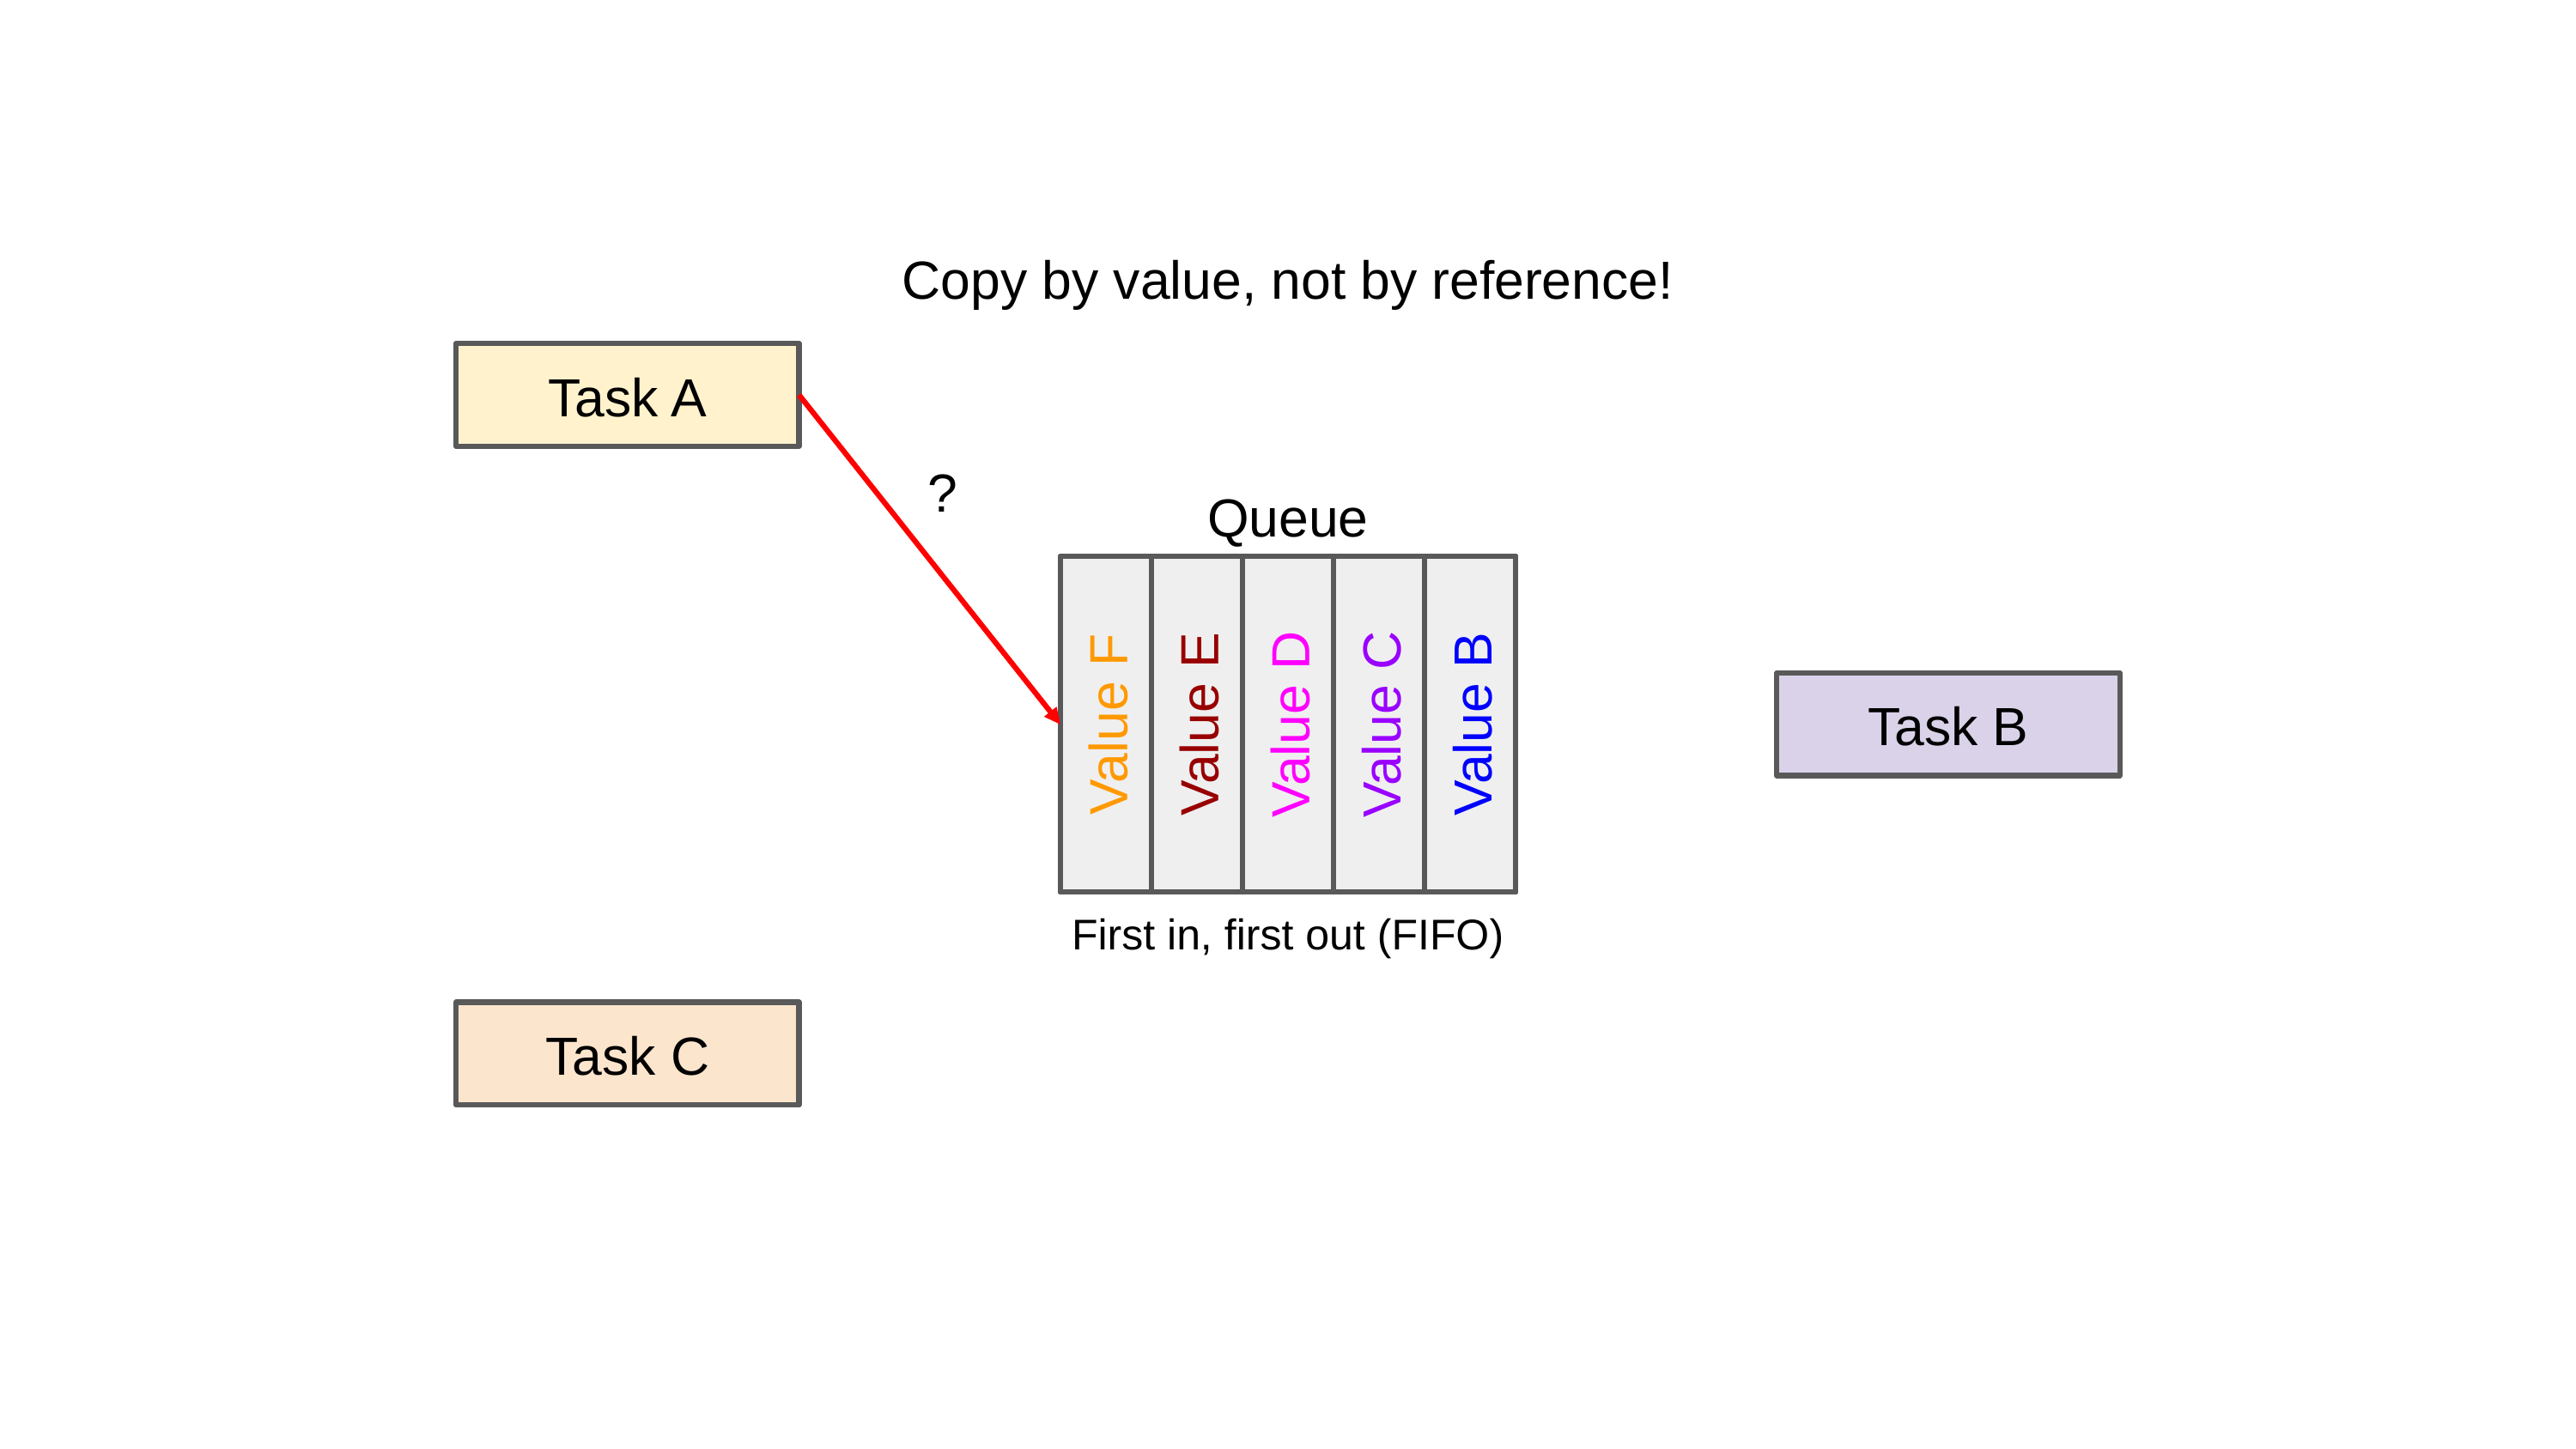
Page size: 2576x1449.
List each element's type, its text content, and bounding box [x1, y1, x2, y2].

text_box Value D [1242, 556, 1334, 893]
text_box Copy by value, not by reference! [815, 211, 1761, 343]
text_box ? [882, 424, 1003, 557]
text_box Task A [456, 343, 799, 446]
text_box Value B [1425, 556, 1516, 893]
text_box Value F [1060, 556, 1151, 893]
text_box Queue [1141, 470, 1435, 556]
text_box First in, first out (FIFO) [1033, 887, 1543, 979]
text_box Task B [1777, 672, 2120, 776]
text_box Value C [1334, 556, 1425, 893]
text_box Task C [456, 1002, 799, 1106]
text_box Value E [1151, 556, 1242, 893]
